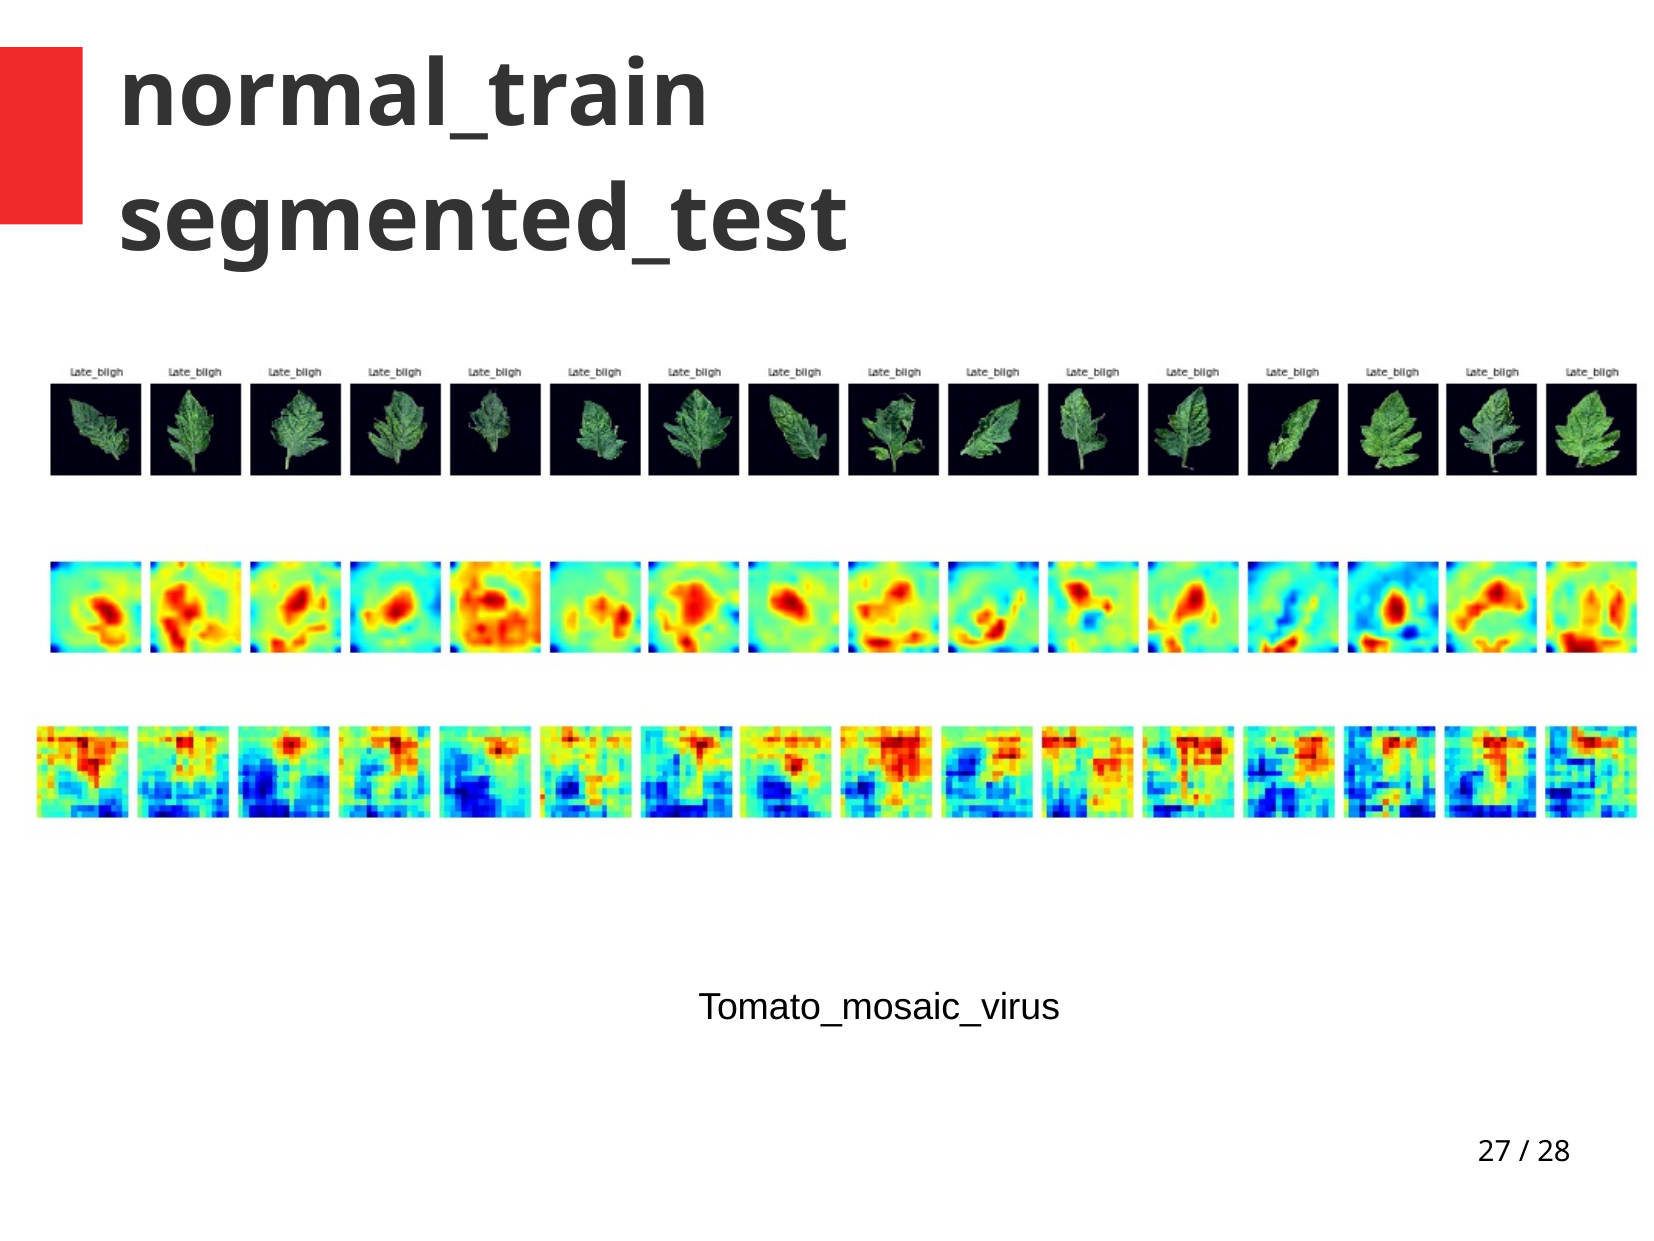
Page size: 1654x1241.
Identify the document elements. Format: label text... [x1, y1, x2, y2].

picture [0, 711, 1654, 856]
picture [0, 356, 1654, 513]
text_box Tomato_mosaic_virus [683, 978, 1076, 1036]
title normal_train segmented_test [118, 45, 1571, 260]
picture [0, 545, 1654, 691]
